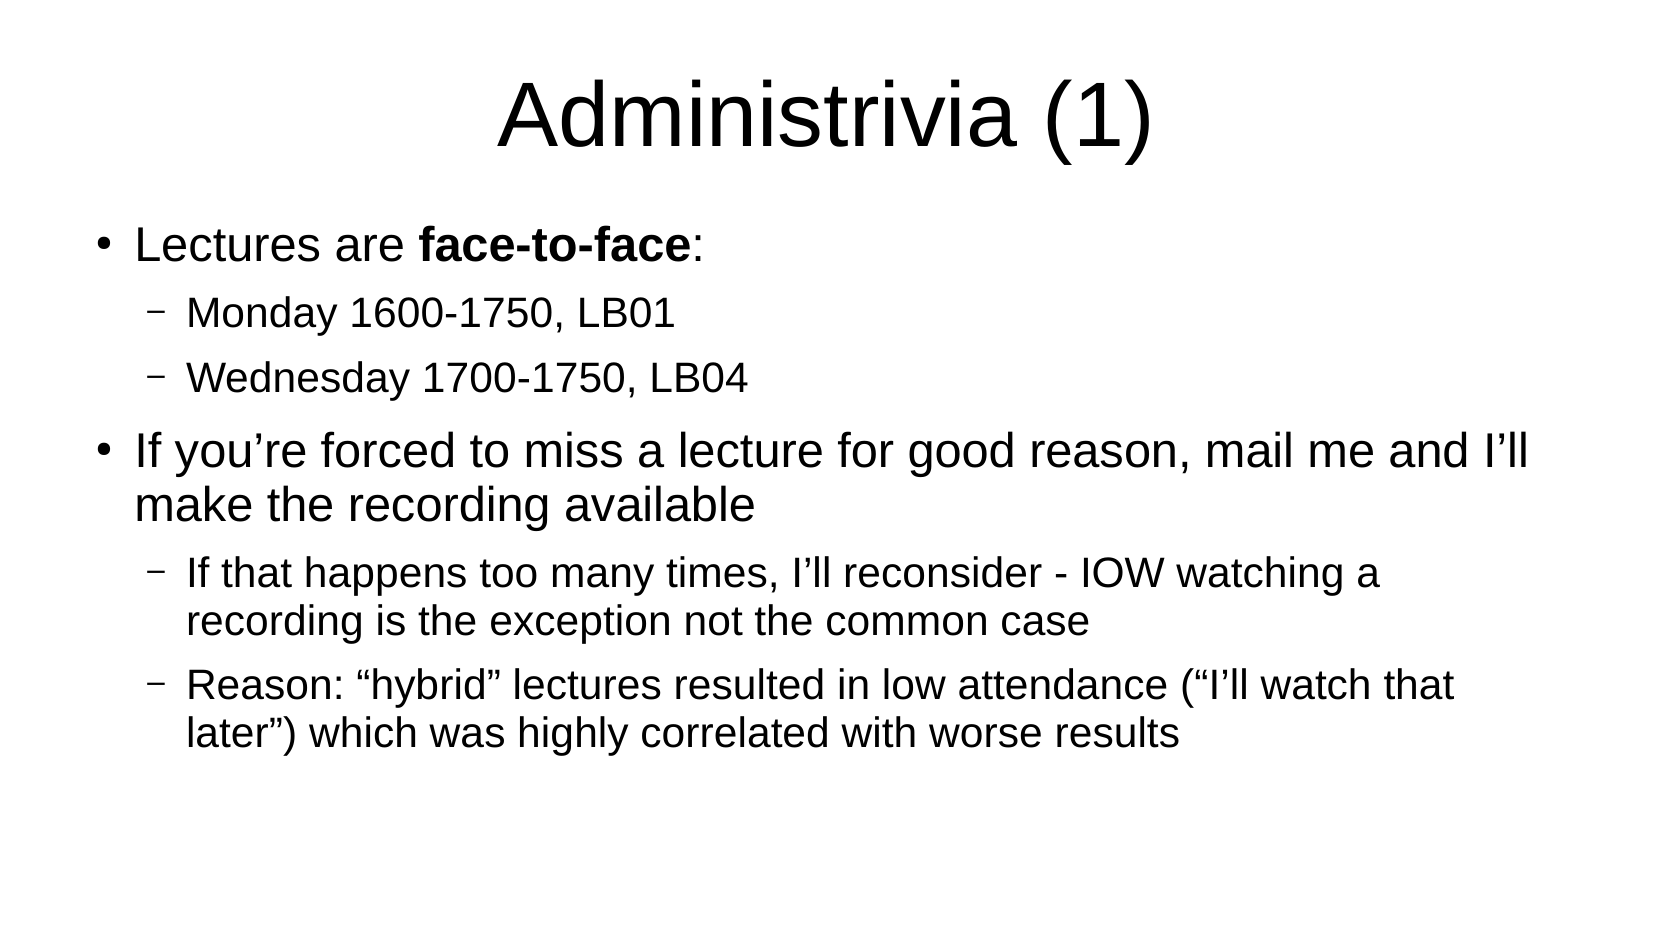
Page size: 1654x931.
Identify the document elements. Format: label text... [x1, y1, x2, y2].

title Administrivia (1) [82, 37, 1571, 193]
list Lectures are face-to-face: Monday 1600-1750, LB01 Wednesday 1700-1750, LB04 If you’re forced to miss a lecture for good reason, mail me and I’ll make the recording available If that happens too many times, I’ll reconsider - IOW watching a recording is the exception not the common case Reason: “hybrid” lectures resulted in low attendance (“I’ll watch that later”) which was highly correlated with worse results [82, 217, 1571, 758]
